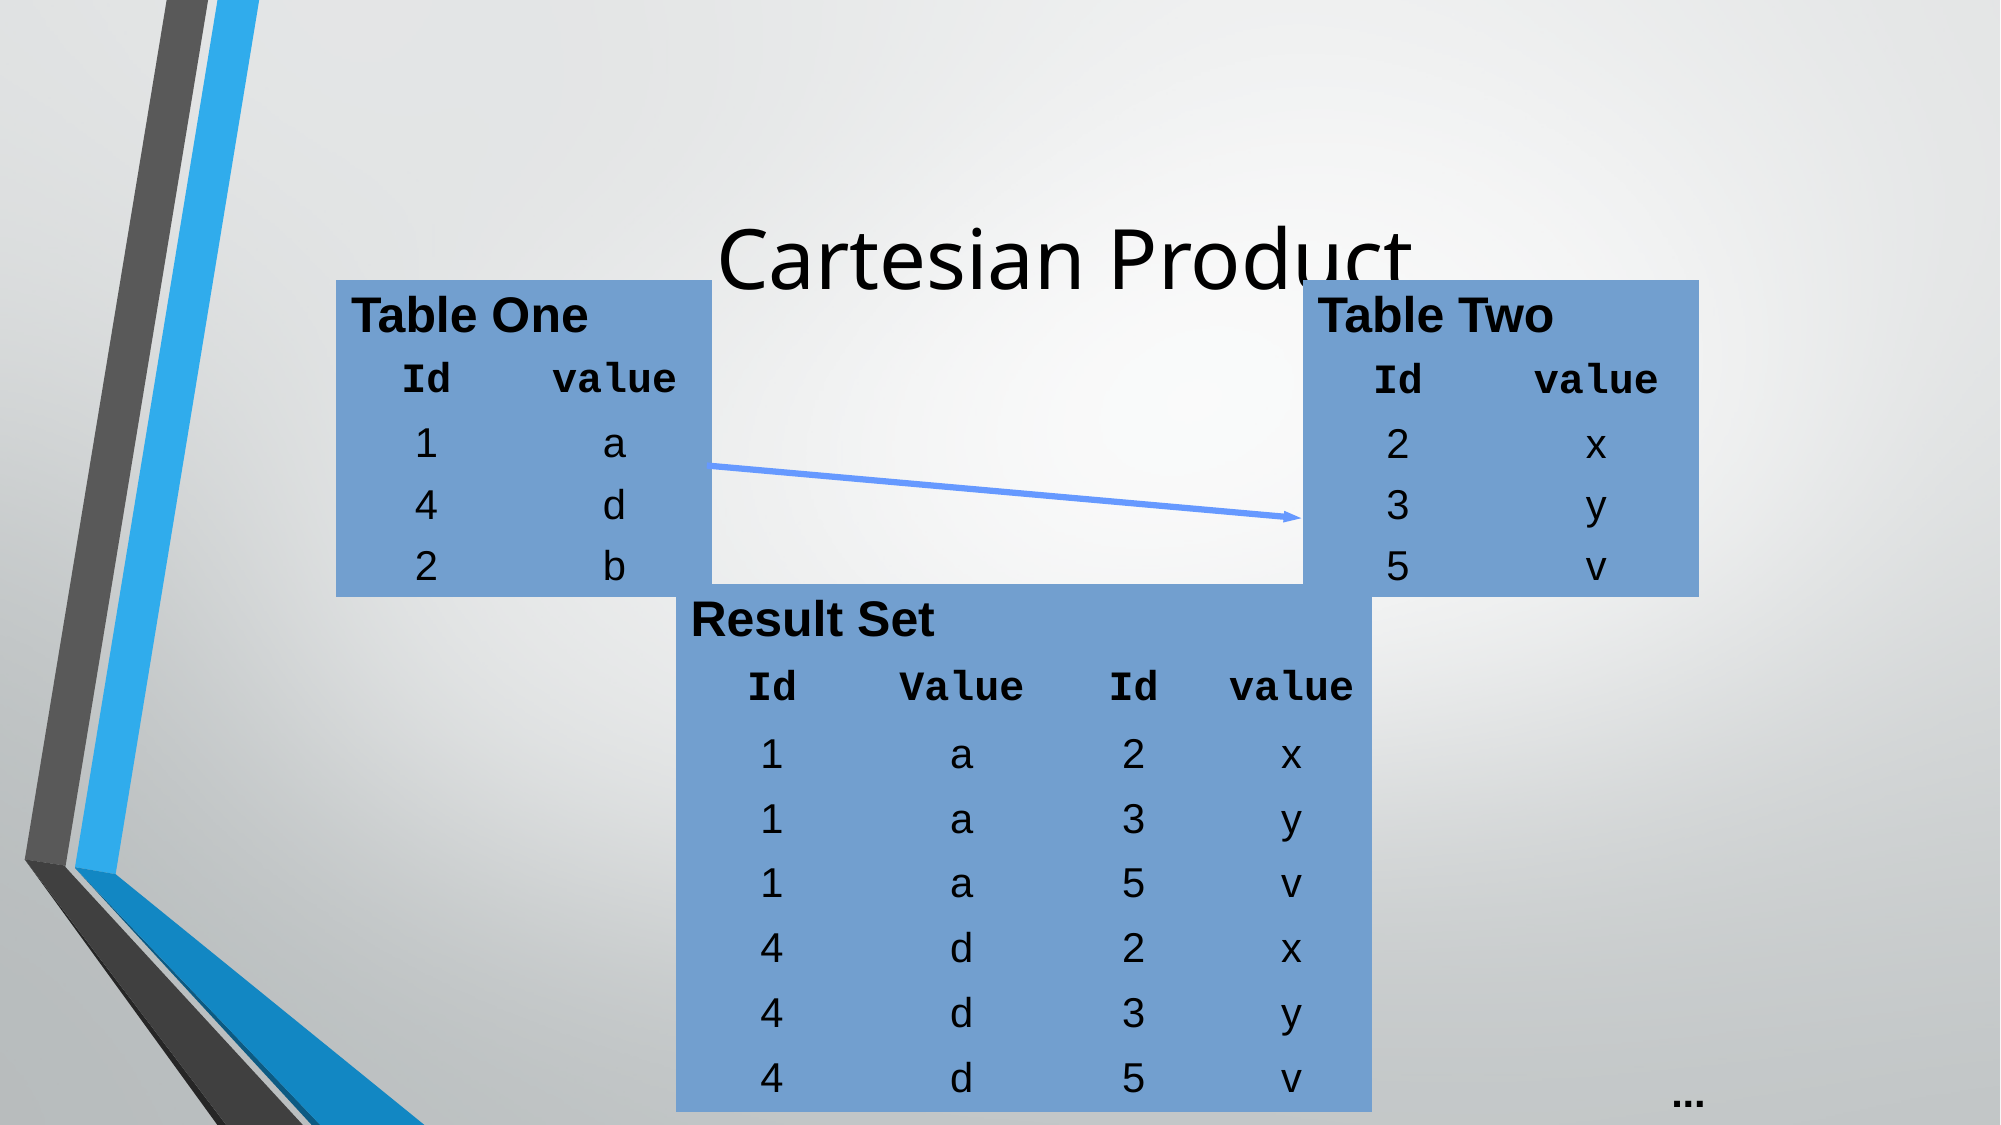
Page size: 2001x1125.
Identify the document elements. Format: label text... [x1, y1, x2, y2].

table_cell v [1493, 536, 1699, 597]
table_cell Value [868, 658, 1056, 723]
table_cell d [868, 983, 1056, 1047]
table_header Table One [336, 280, 712, 351]
table_cell x [1493, 413, 1699, 474]
table_cell 1 [676, 723, 868, 788]
table_cell 2 [336, 535, 517, 597]
table_cell v [1212, 853, 1372, 918]
table_cell b [517, 535, 712, 597]
table_cell Id [336, 351, 517, 413]
table_cell 4 [676, 918, 868, 983]
table_cell a [517, 413, 712, 474]
table_cell v [1212, 1047, 1372, 1112]
table_header Table Two [1303, 280, 1699, 351]
table_cell y [1212, 788, 1372, 853]
table_cell Id [1303, 351, 1493, 413]
table_cell a [868, 853, 1056, 918]
table_cell d [868, 918, 1056, 983]
table_cell d [868, 1047, 1056, 1112]
table_cell 2 [1056, 918, 1212, 983]
table_cell d [517, 474, 712, 535]
table_cell y [1212, 983, 1372, 1047]
table_cell 1 [336, 413, 517, 474]
table_cell 2 [1056, 723, 1212, 788]
table_cell 1 [676, 853, 868, 918]
table_cell 4 [676, 1047, 868, 1112]
table_header Result Set [676, 584, 1372, 658]
table_cell 3 [1056, 788, 1212, 853]
text_box ... [1656, 1058, 1722, 1124]
table_cell value [1212, 658, 1372, 723]
table_cell x [1212, 918, 1372, 983]
table_cell 3 [1303, 474, 1493, 536]
table_cell 5 [1056, 1047, 1212, 1112]
table_cell 2 [1303, 413, 1493, 474]
table_cell Id [1056, 658, 1212, 723]
table_cell 4 [676, 983, 868, 1047]
table_cell 4 [336, 474, 517, 535]
table_cell x [1212, 723, 1372, 788]
table_cell value [1493, 351, 1699, 413]
table_cell Id [676, 658, 868, 723]
table_cell a [868, 723, 1056, 788]
table_cell a [868, 788, 1056, 853]
table_cell value [517, 351, 712, 413]
table_cell 5 [1303, 536, 1493, 597]
title Cartesian Product [243, 112, 1887, 400]
table_cell 3 [1056, 983, 1212, 1047]
table_cell 1 [676, 788, 868, 853]
table_cell y [1493, 474, 1699, 536]
table_cell 5 [1056, 853, 1212, 918]
